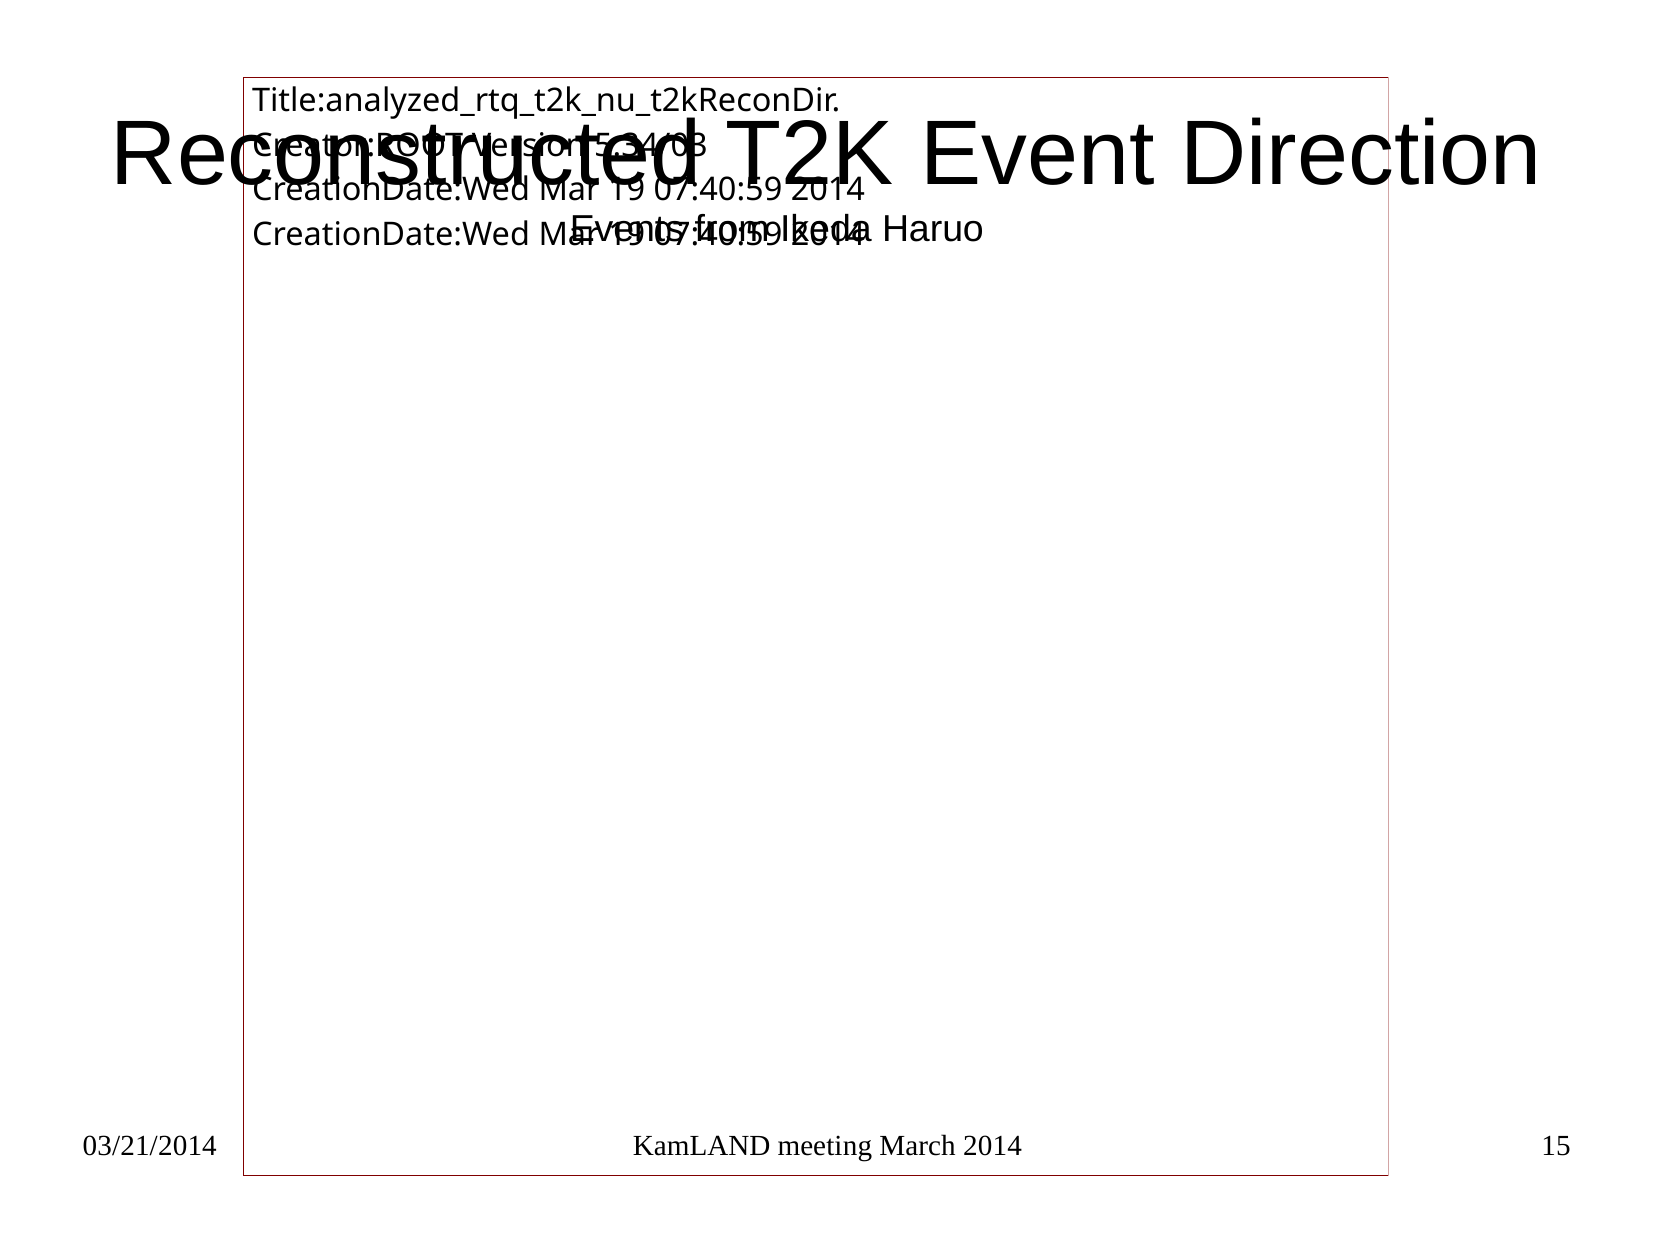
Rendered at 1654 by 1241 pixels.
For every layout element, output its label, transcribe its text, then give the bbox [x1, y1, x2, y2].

title Reconstructed T2K Event Direction [82, 49, 1571, 257]
picture [241, 257, 1389, 1176]
